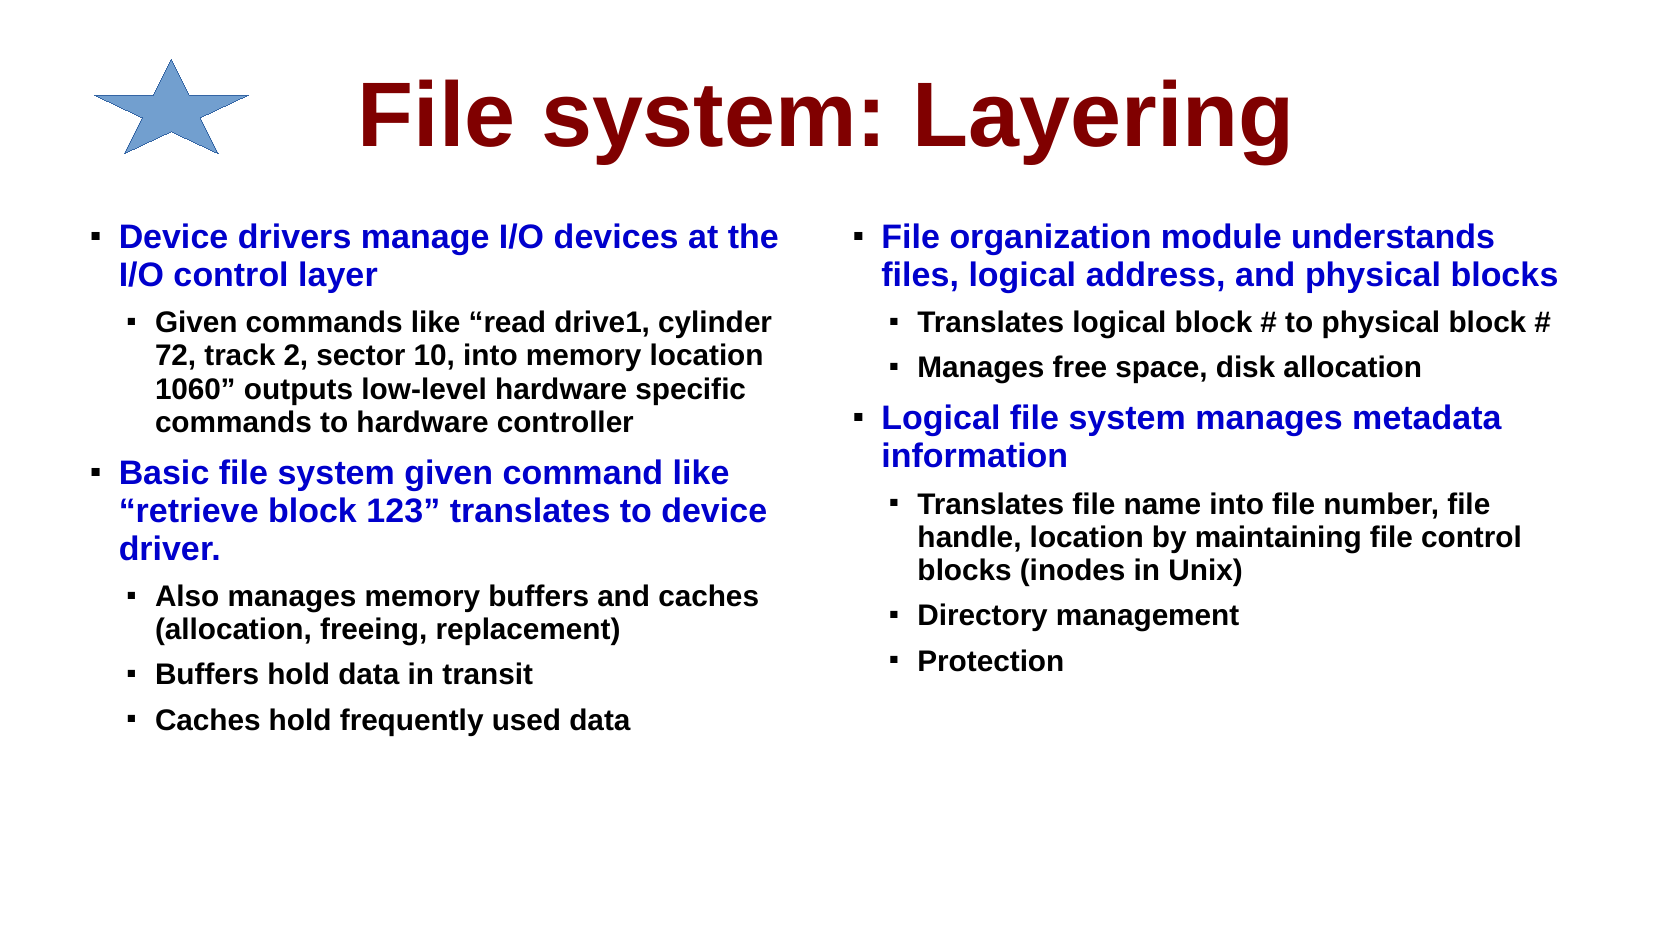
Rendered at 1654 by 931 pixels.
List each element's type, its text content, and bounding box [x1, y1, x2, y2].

list File organization module understands files, logical address, and physical blocks Translates logical block # to physical block # Manages free space, disk allocation Logical file system manages metadata information Translates file name into file number, file handle, location by maintaining file control blocks (inodes in Unix) Directory management Protection [845, 217, 1572, 757]
text_box [94, 59, 249, 154]
list Device drivers manage I/O devices at the I/O control layer Given commands like “read drive1, cylinder 72, track 2, sector 10, into memory location 1060” outputs low-level hardware specific commands to hardware controller Basic file system given command like “retrieve block 123” translates to device driver. Also manages memory buffers and caches (allocation, freeing, replacement) Buffers hold data in transit Caches hold frequently used data [82, 217, 809, 757]
title File system: Layering [82, 37, 1571, 193]
